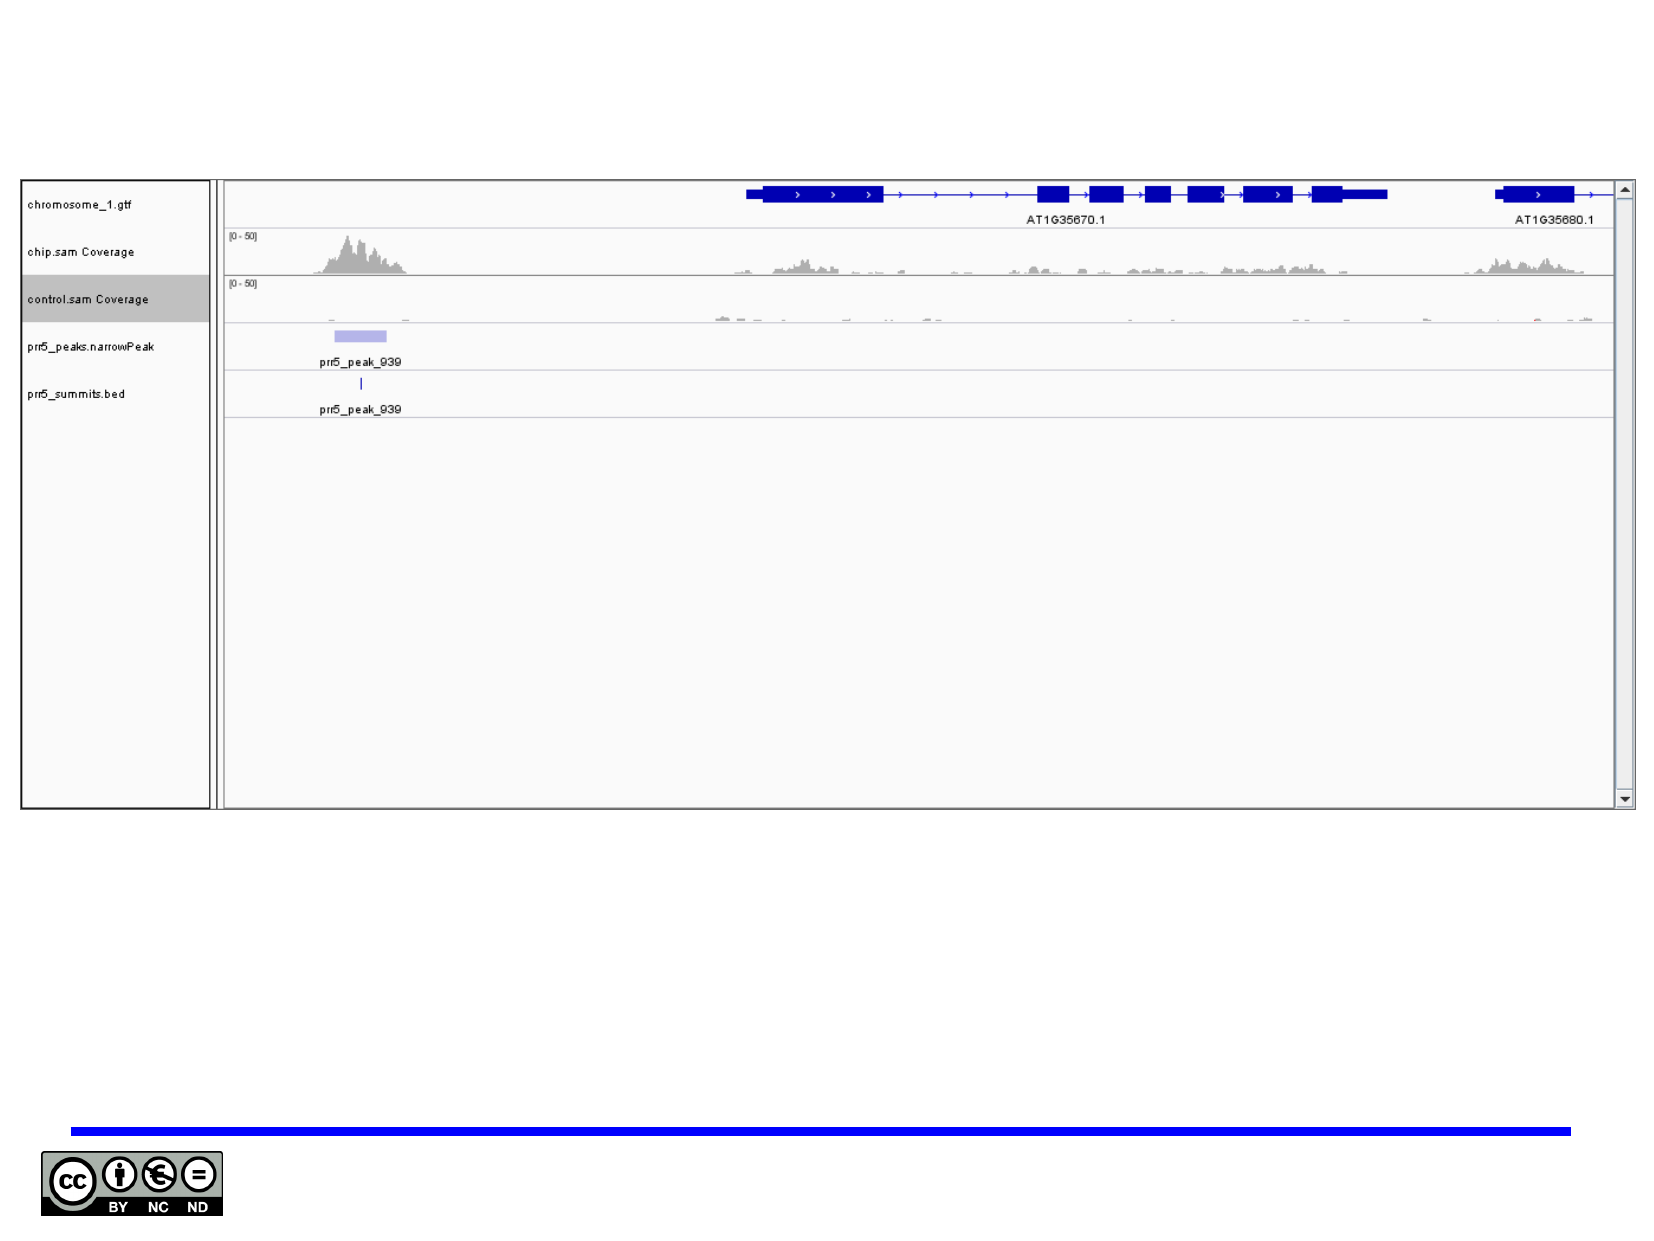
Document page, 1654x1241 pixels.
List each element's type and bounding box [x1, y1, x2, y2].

picture [20, 179, 1636, 811]
picture [41, 1151, 223, 1216]
